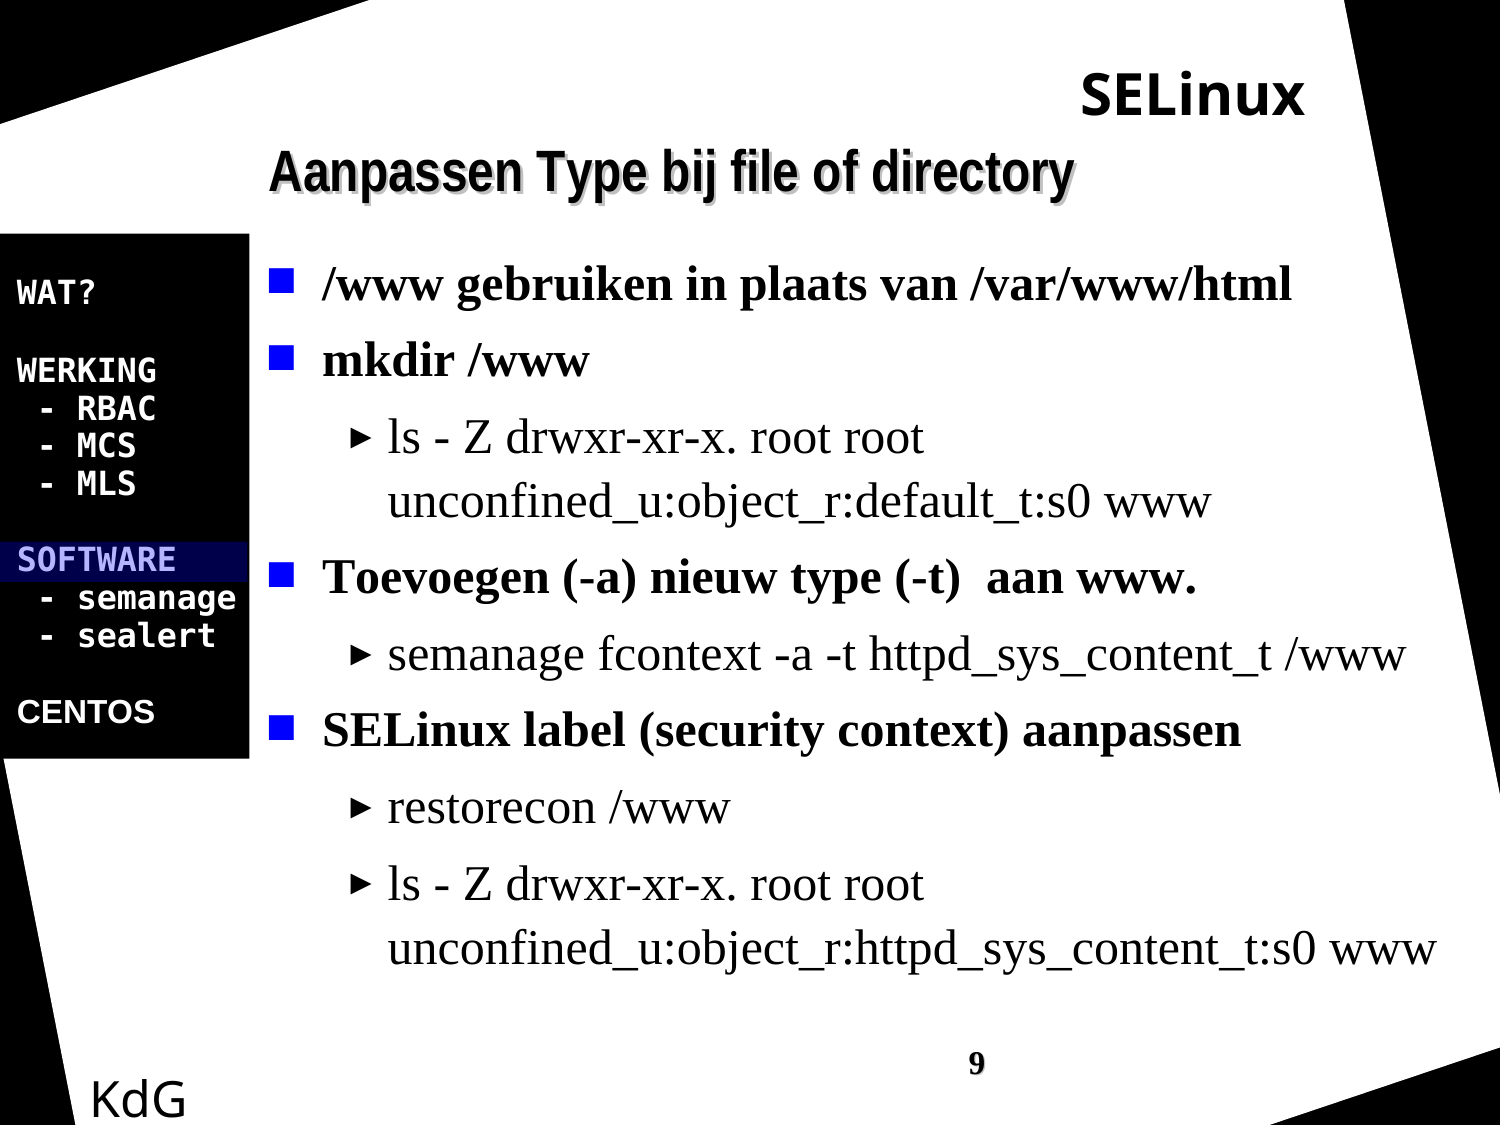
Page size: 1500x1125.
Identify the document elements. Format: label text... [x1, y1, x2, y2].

title Aanpassen Type bij file of directory [268, 41, 1415, 246]
text_box [0, 541, 248, 582]
list /www gebruiken in plaats van /var/www/html mkdir /www ls - Z drwxr-xr-x. root root unconfined_u:object_r:default_t:s0 www Toevoegen (-a) nieuw type (-t) aan www. semanage fcontext -a -t httpd_sys_content_t /www SELinux label (security context) aanpassen restorecon /www ls - Z drwxr-xr-x. root root unconfined_u:object_r:httpd_sys_content_t:s0 www [268, 246, 1468, 1052]
